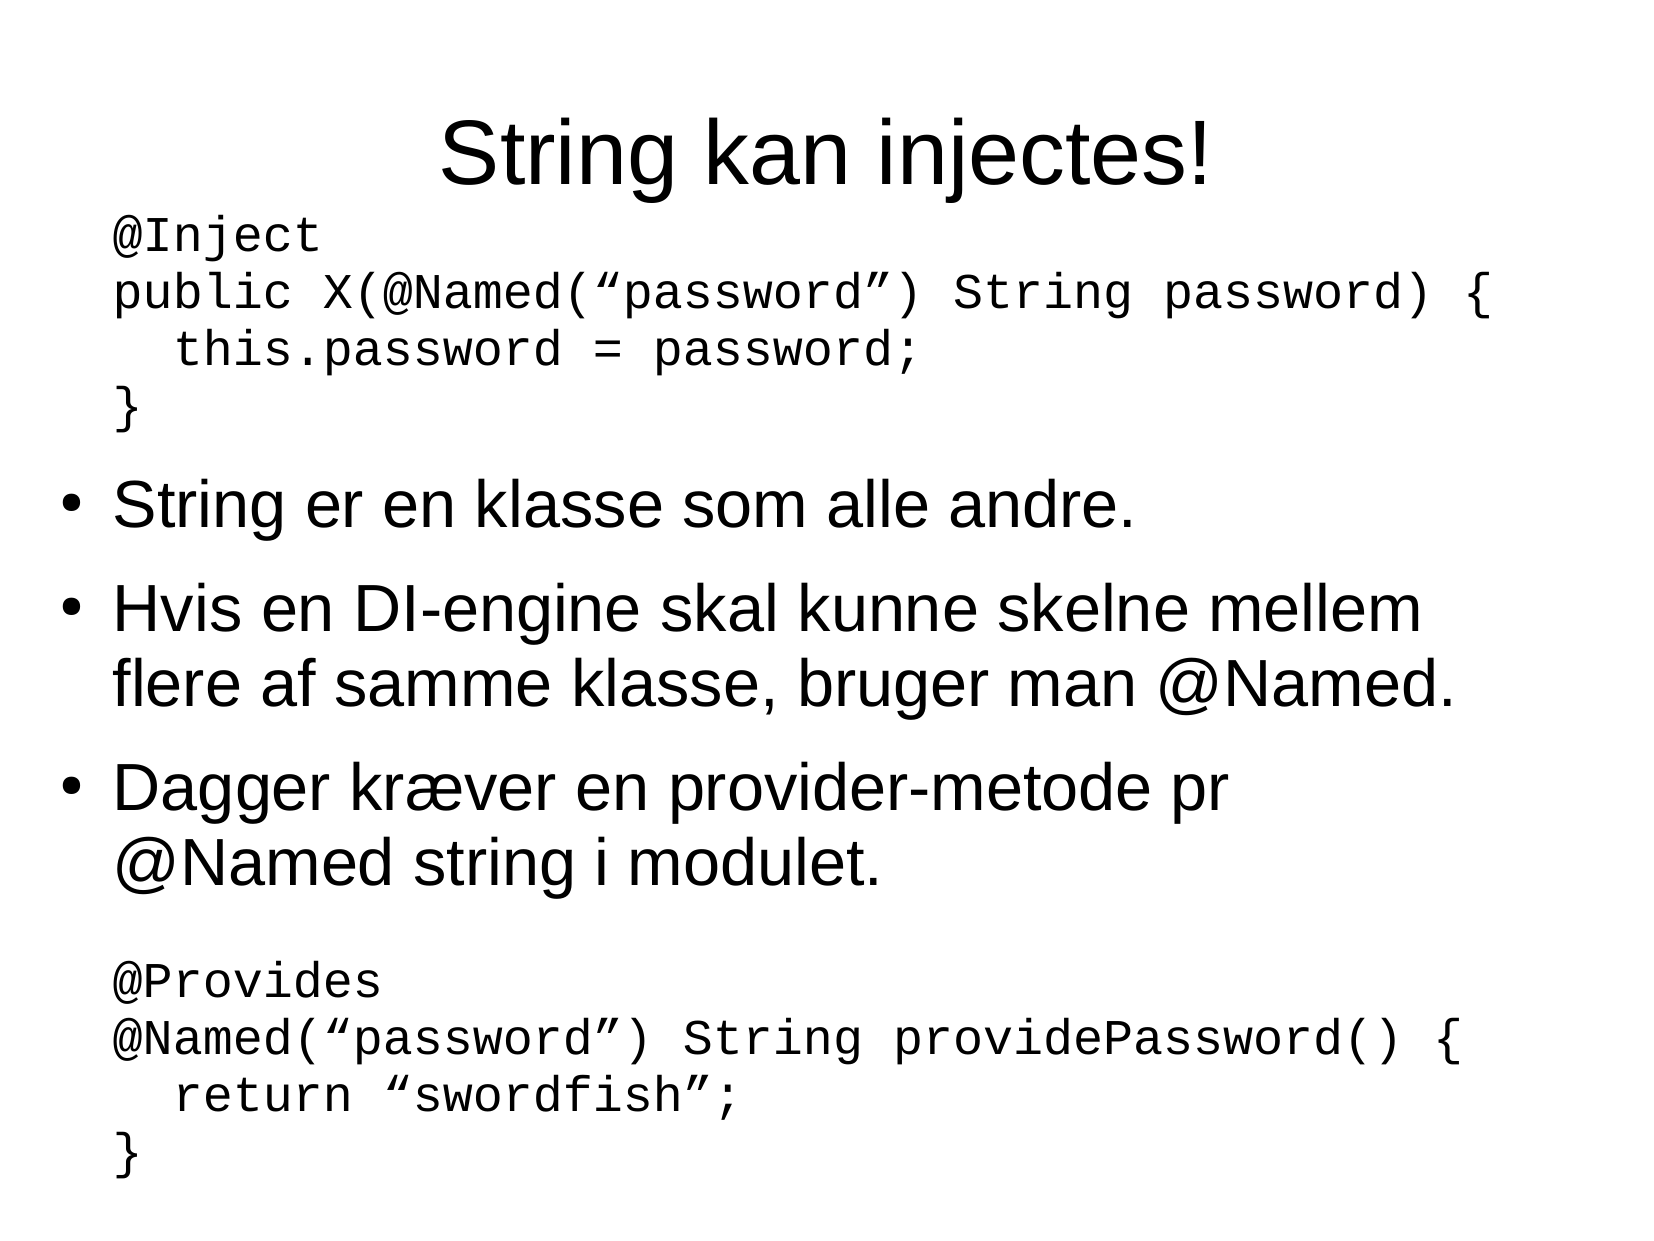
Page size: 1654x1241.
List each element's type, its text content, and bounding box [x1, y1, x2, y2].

title String kan injectes! [82, 49, 1571, 257]
list @Inject public X(@Named(“password”) String password) { this.password = password; } String er en klasse som alle andre. Hvis en DI-engine skal kunne skelne mellem flere af samme klasse, bruger man @Named. Dagger kræver en provider-metode pr @Named string i modulet. @Provides @Named(“password”) String providePassword() { return “swordfish”; } [41, 210, 1531, 1201]
